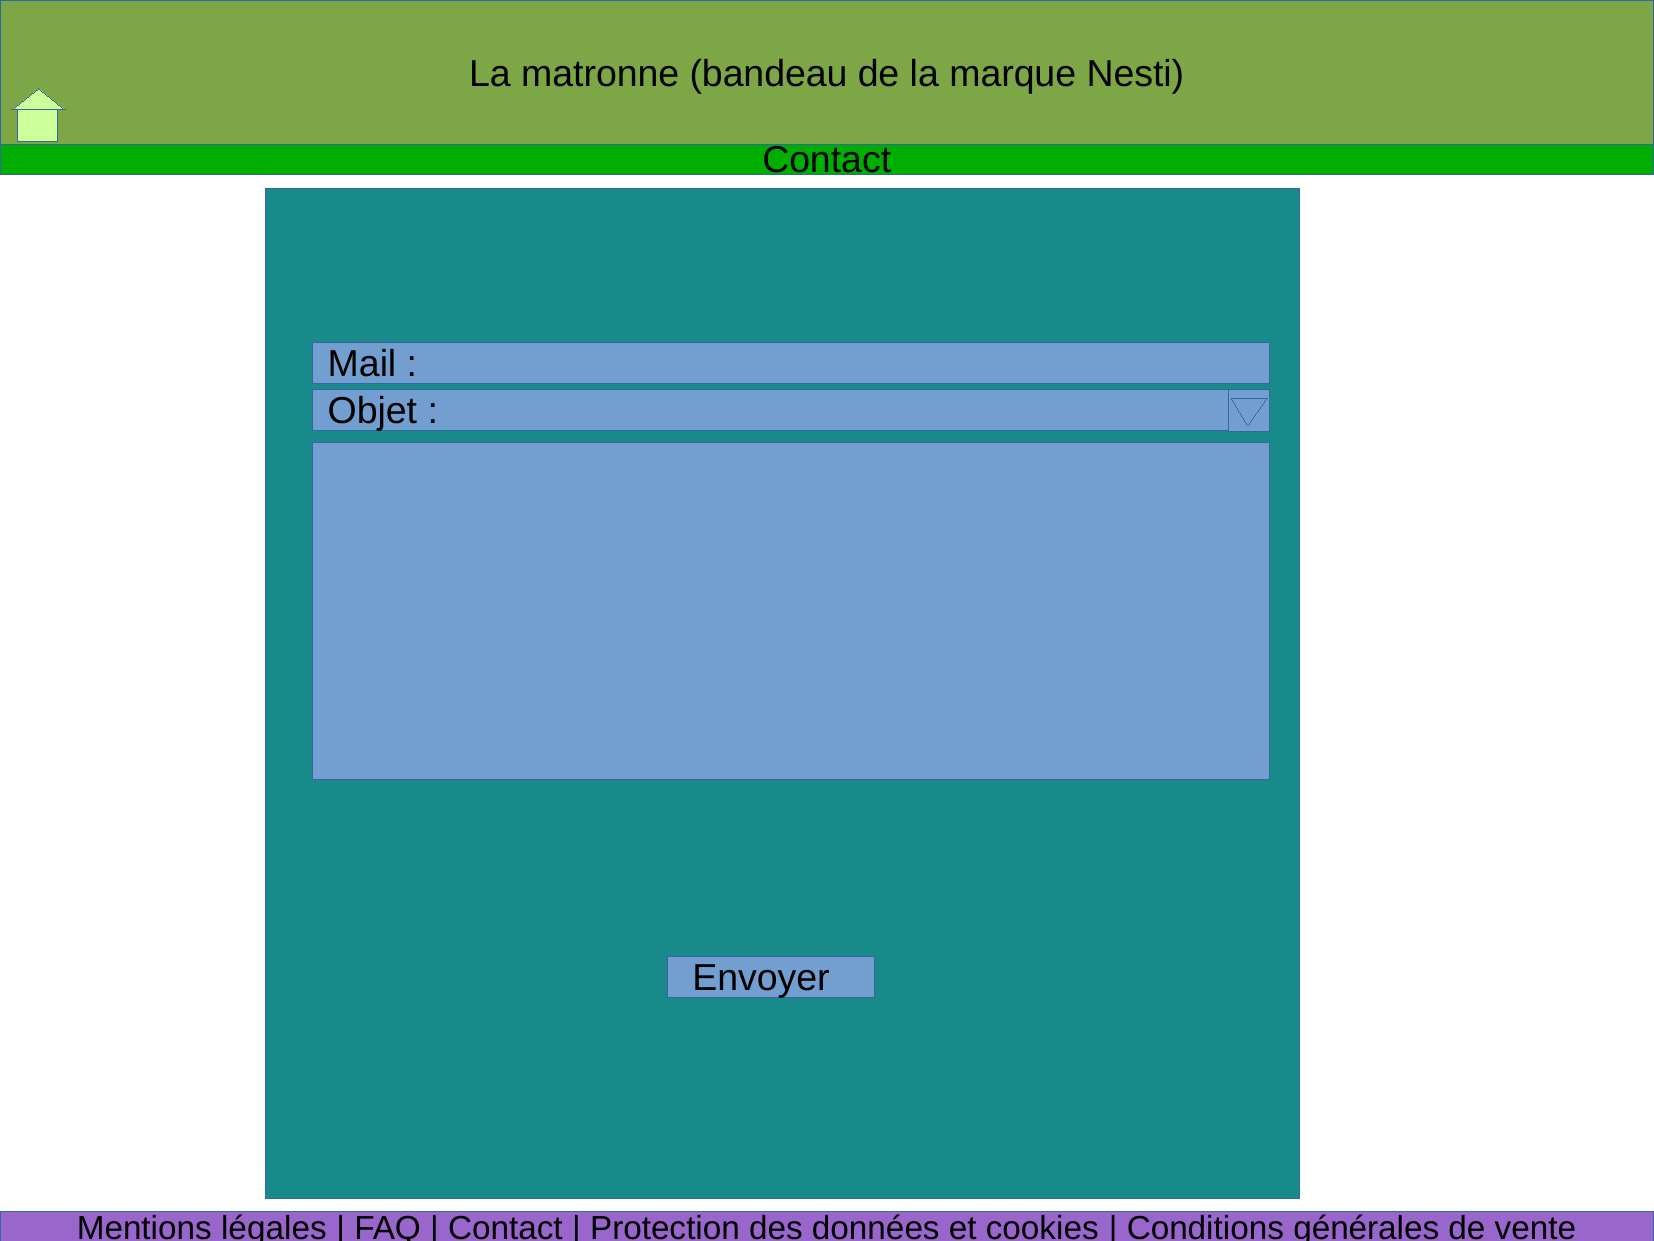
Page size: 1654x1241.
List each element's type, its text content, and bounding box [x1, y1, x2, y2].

text_box Mail : [312, 342, 1270, 384]
text_box Contact [0, 144, 1654, 175]
text_box Mentions légales | FAQ | Contact | Protection des données et cookies | Conditions générales de vente [0, 1211, 1654, 1241]
text_box La matronne (bandeau de la marque Nesti) [0, 0, 1654, 144]
text_box [11, 88, 66, 142]
text_box Envoyer [667, 956, 875, 998]
text_box [265, 188, 1300, 1199]
text_box Objet : [312, 389, 1228, 431]
